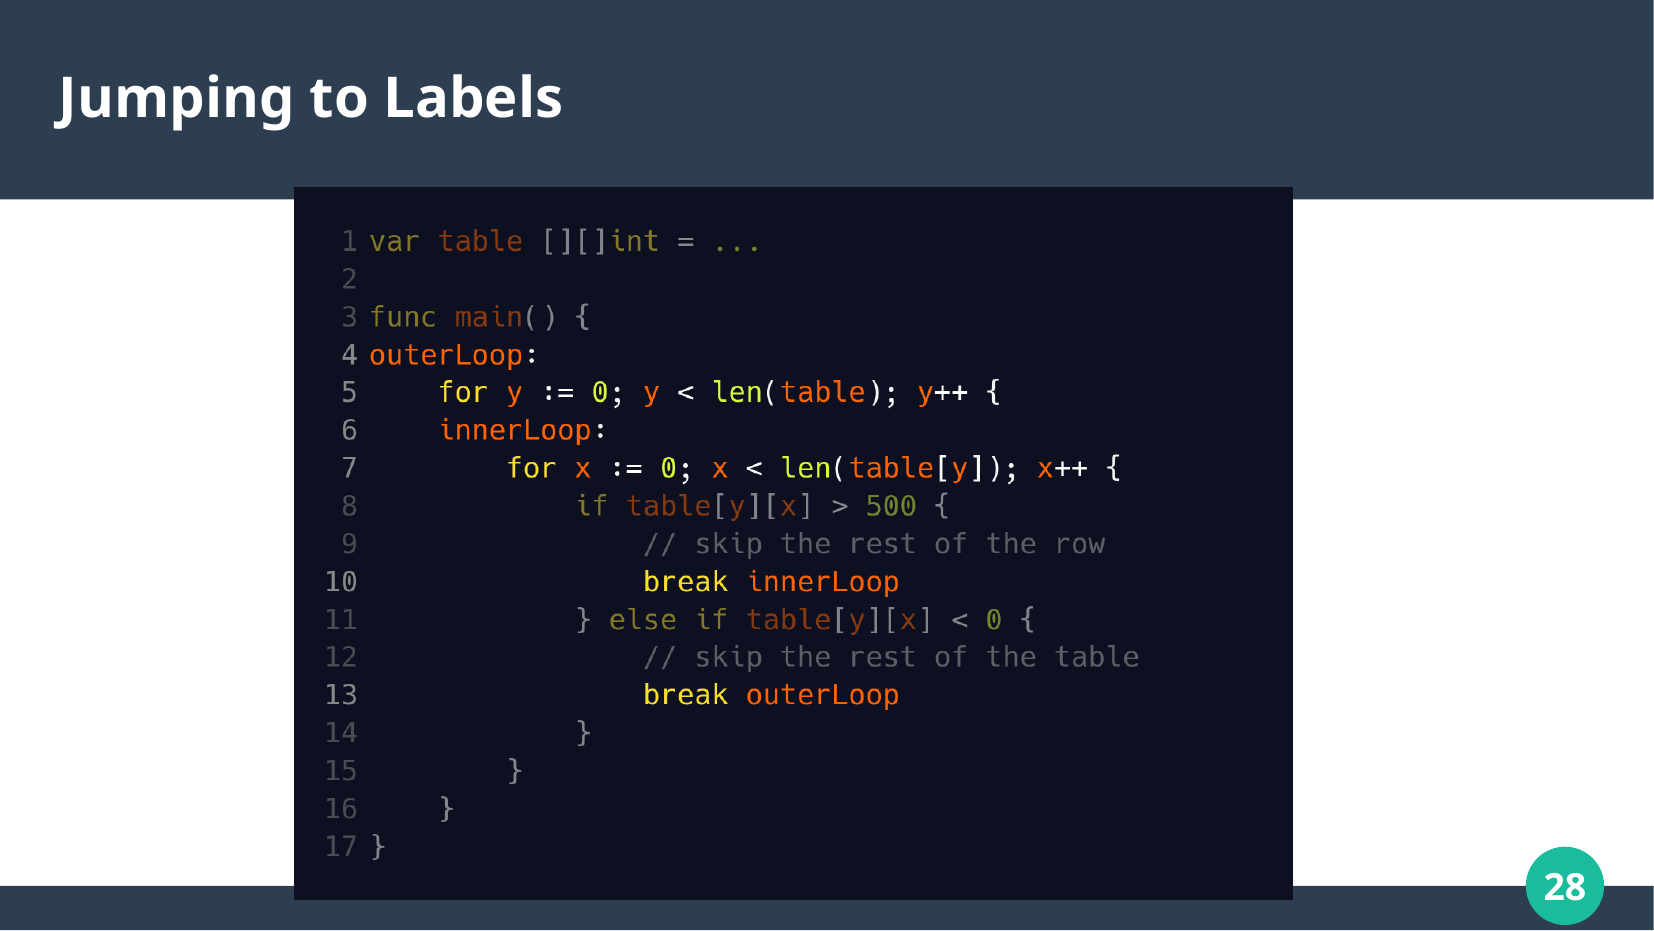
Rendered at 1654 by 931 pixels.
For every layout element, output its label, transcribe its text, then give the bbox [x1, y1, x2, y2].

picture [294, 187, 1293, 901]
title Jumping to Labels [59, 37, 1595, 155]
